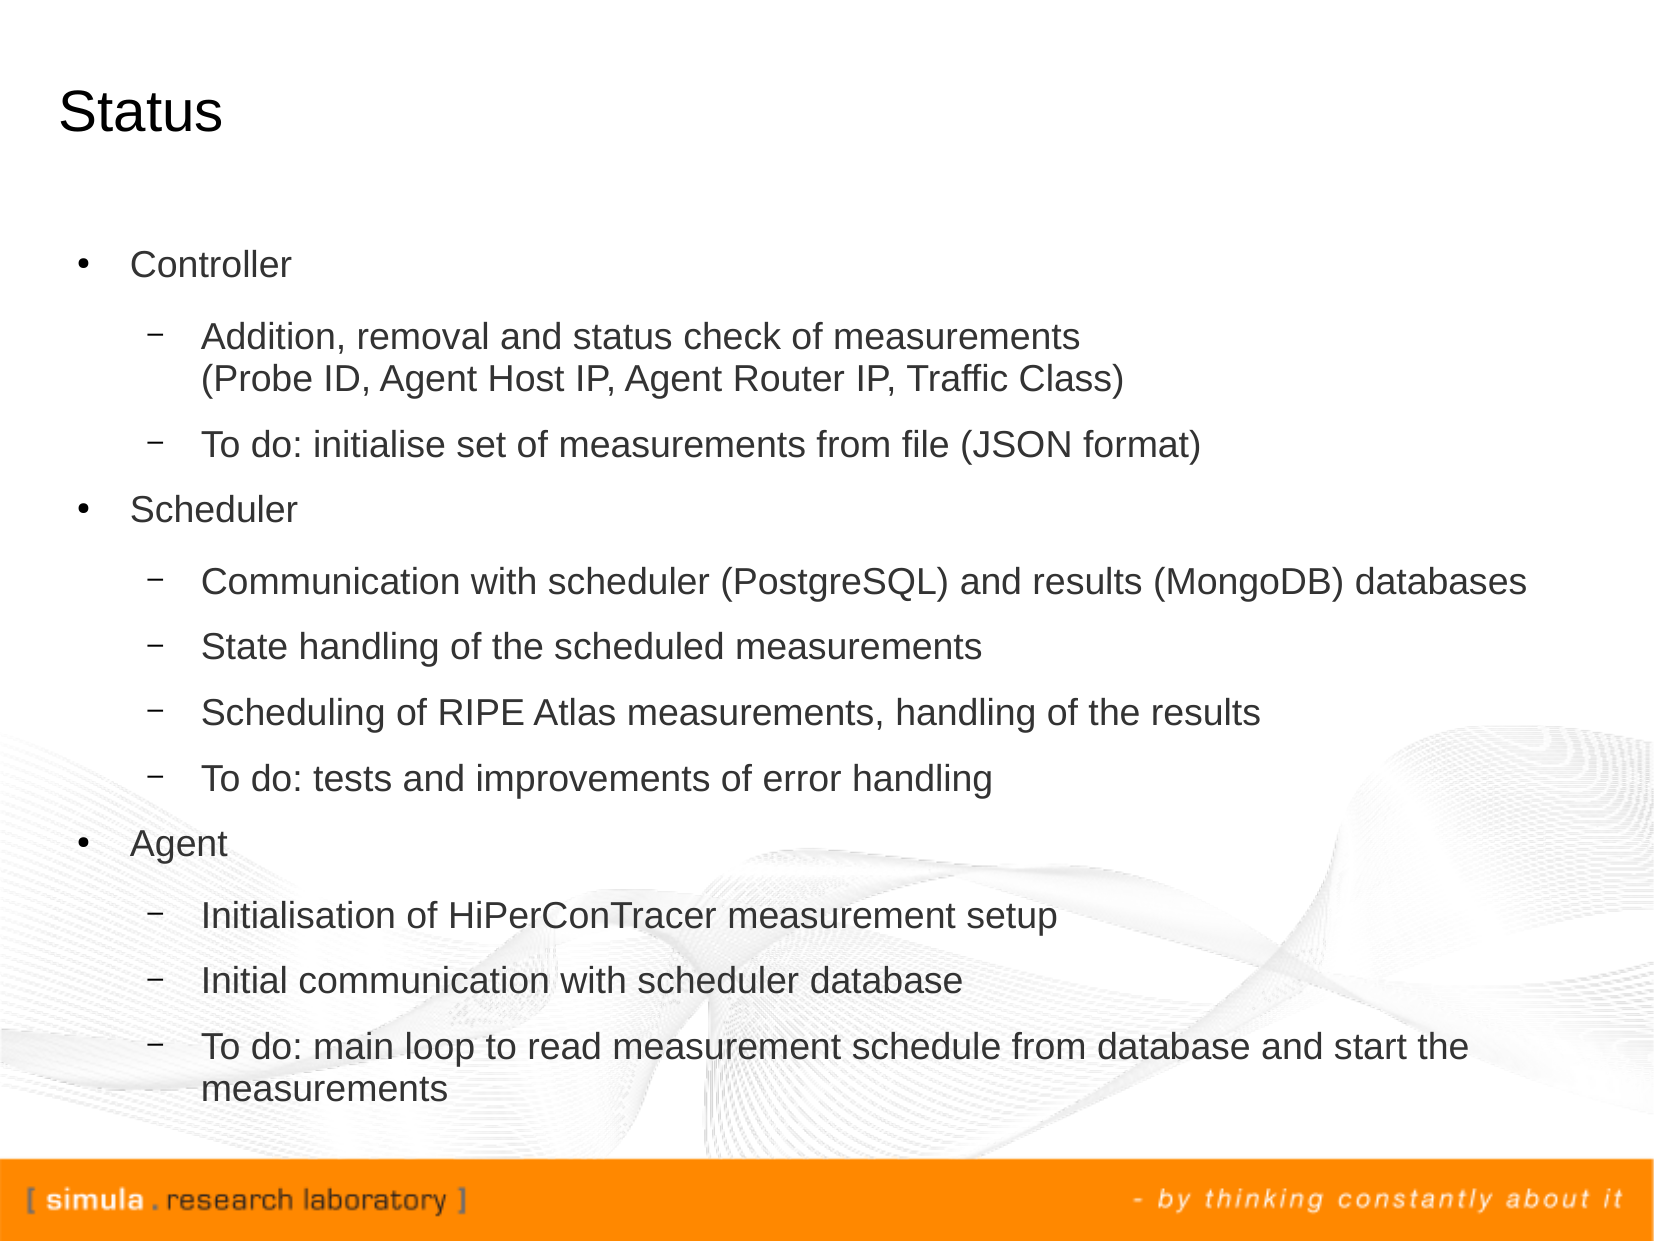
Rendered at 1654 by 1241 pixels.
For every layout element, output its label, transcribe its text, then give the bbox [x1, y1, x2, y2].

title Status [59, 37, 1595, 186]
picture [0, 725, 1654, 1241]
list Controller Addition, removal and status check of measurements (Probe ID, Agent Host IP, Agent Router IP, Traffic Class) To do: initialise set of measurements from file (JSON format) Scheduler Communication with scheduler (PostgreSQL) and results (MongoDB) databases State handling of the scheduled measurements Scheduling of RIPE Atlas measurements, handling of the results To do: tests and improvements of error handling Agent Initialisation of HiPerConTracer measurement setup Initial communication with scheduler database To do: main loop to read measurement schedule from database and start the measurements [59, 207, 1595, 1146]
